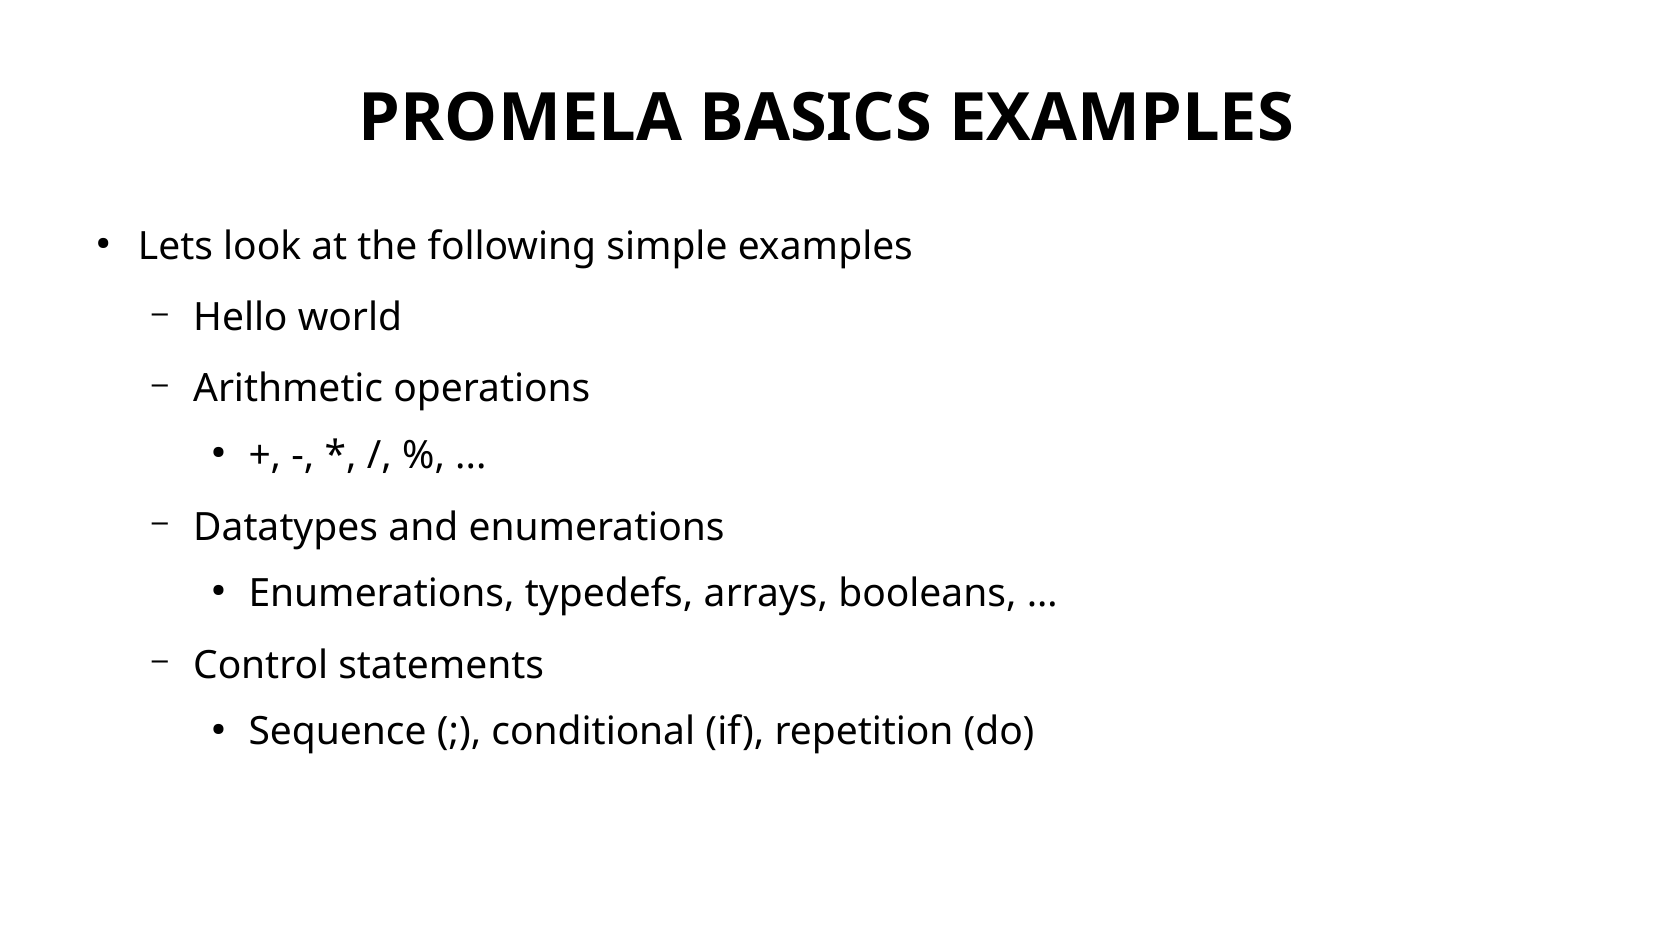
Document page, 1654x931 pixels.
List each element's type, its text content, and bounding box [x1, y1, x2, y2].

list Lets look at the following simple examples Hello world Arithmetic operations +, -, *, /, %, ... Datatypes and enumerations Enumerations, typedefs, arrays, booleans, … Control statements Sequence (;), conditional (if), repetition (do) [82, 217, 1571, 757]
title PROMELA BASICS EXAMPLES [82, 36, 1571, 193]
